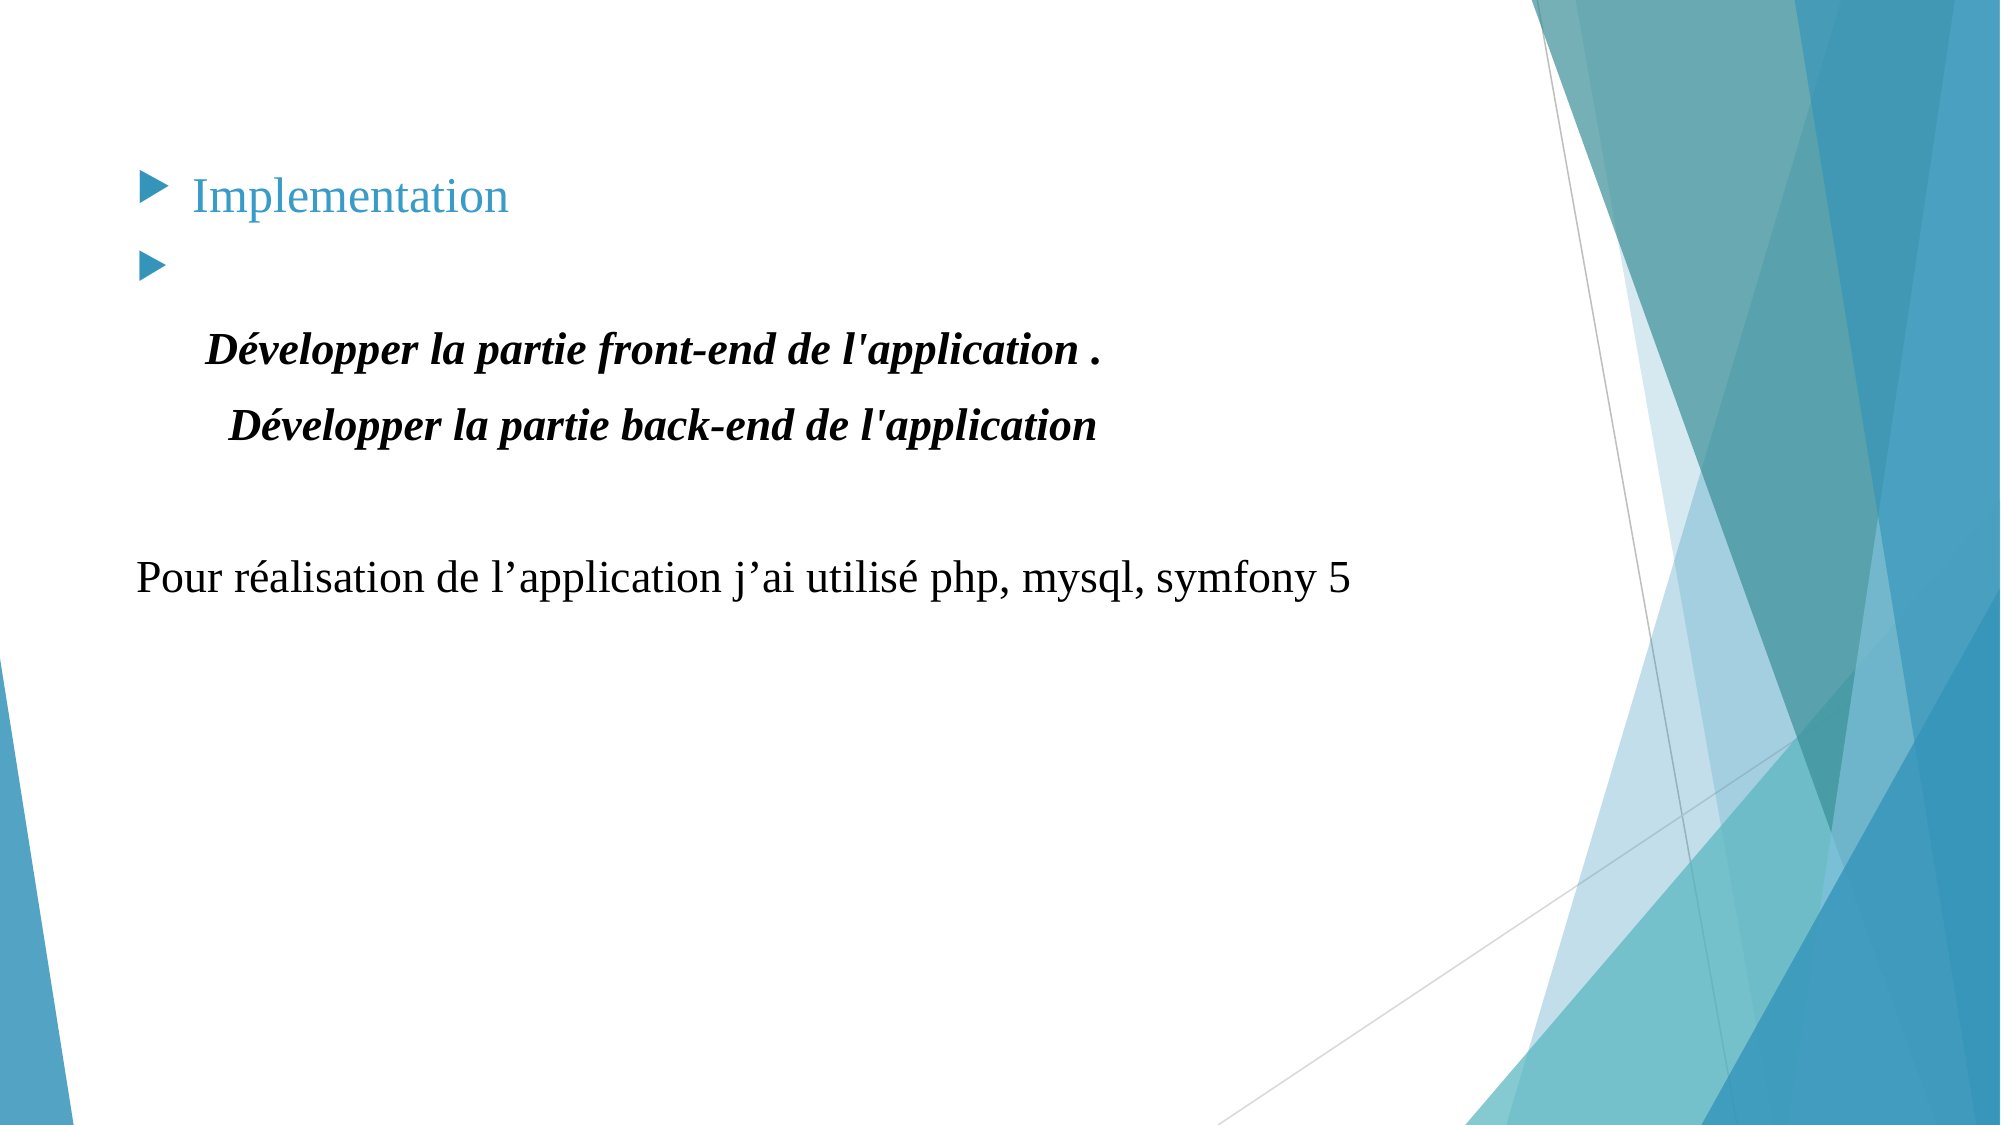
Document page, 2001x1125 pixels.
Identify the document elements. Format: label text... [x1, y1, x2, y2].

list Implementation Développer la partie front-end de l'application . Développer la partie back-end de l'application Pour réalisation de l’application j’ai utilisé php, mysql, symfony 5 [121, 154, 1532, 792]
